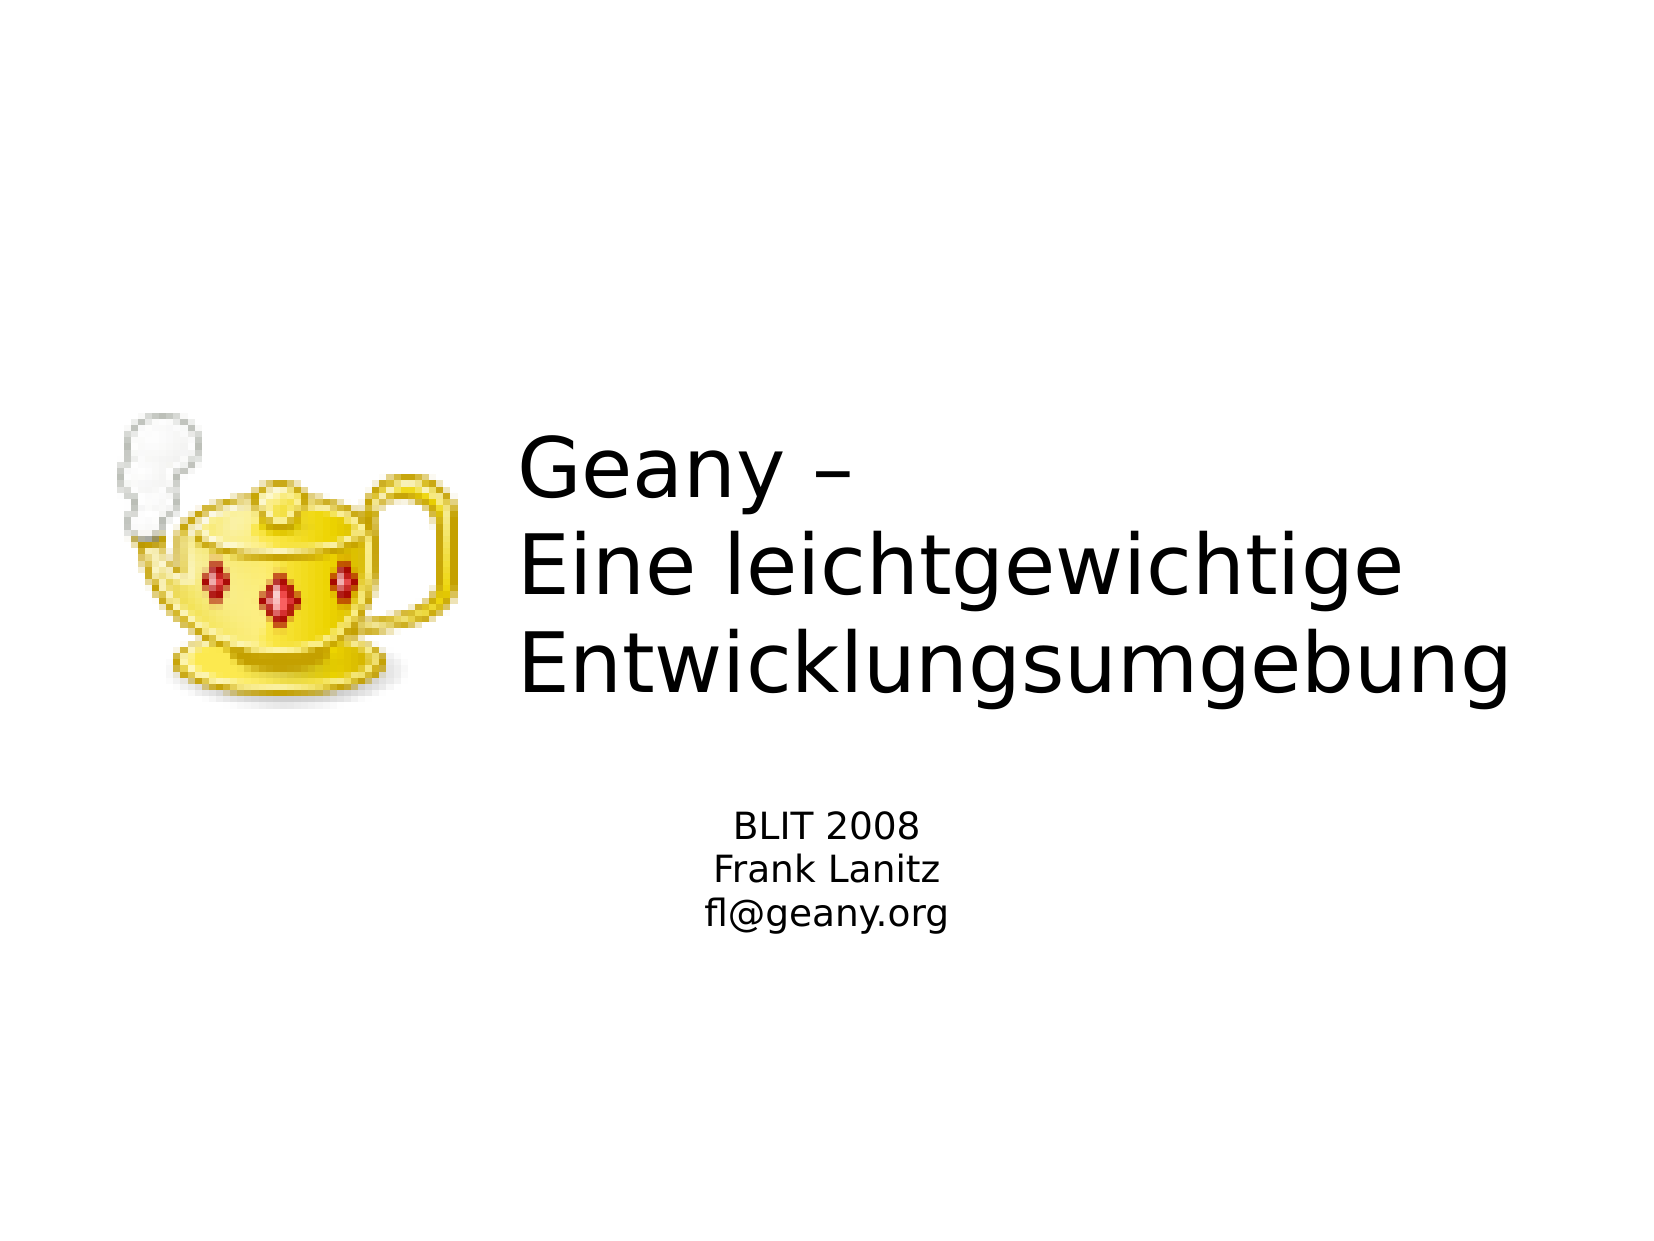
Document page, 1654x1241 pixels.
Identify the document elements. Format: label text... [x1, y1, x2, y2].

picture [117, 413, 458, 709]
text_box BLIT 2008 Frank Lanitz fl@geany.org [612, 797, 1041, 943]
text_box Geany – Eine leichtgewichtige Entwicklungsumgebung [502, 413, 1536, 720]
